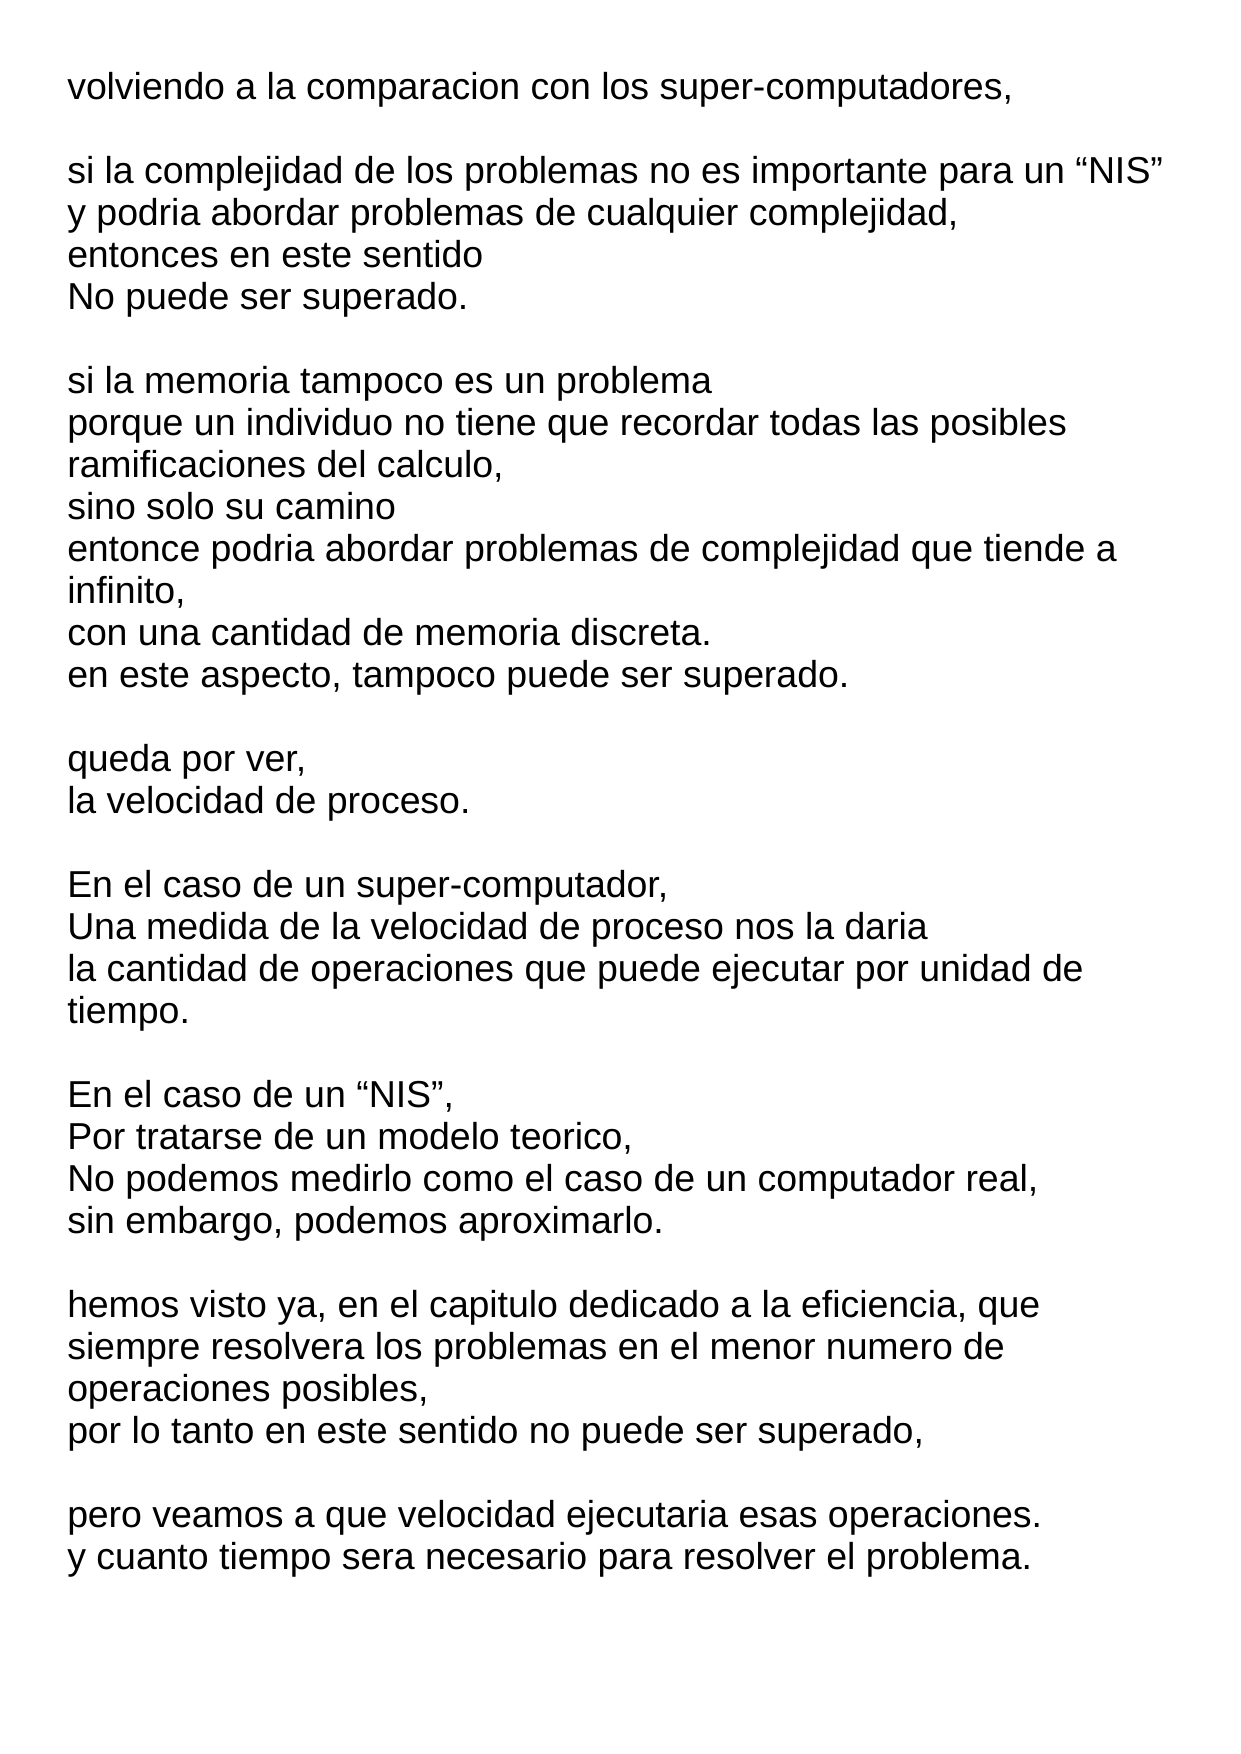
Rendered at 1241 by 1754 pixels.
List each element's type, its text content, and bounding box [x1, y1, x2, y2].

text_box volviendo a la comparacion con los super-computadores, si la complejidad de los problemas no es importante para un “NIS” y podria abordar problemas de cualquier complejidad, entonces en este sentido No puede ser superado. si la memoria tampoco es un problema porque un individuo no tiene que recordar todas las posibles ramificaciones del calculo, sino solo su camino entonce podria abordar problemas de complejidad que tiende a infinito, con una cantidad de memoria discreta. en este aspecto, tampoco puede ser superado. queda por ver, la velocidad de proceso. En el caso de un super-computador, Una medida de la velocidad de proceso nos la daria la cantidad de operaciones que puede ejecutar por unidad de tiempo. En el caso de un “NIS”, Por tratarse de un modelo teorico, No podemos medirlo como el caso de un computador real, sin embargo, podemos aproximarlo. hemos visto ya, en el capitulo dedicado a la eficiencia, que siempre resolvera los problemas en el menor numero de operaciones posibles, por lo tanto en este sentido no puede ser superado, pero veamos a que velocidad ejecutaria esas operaciones. y cuanto tiempo sera necesario para resolver el problema. [52, 58, 1182, 1669]
